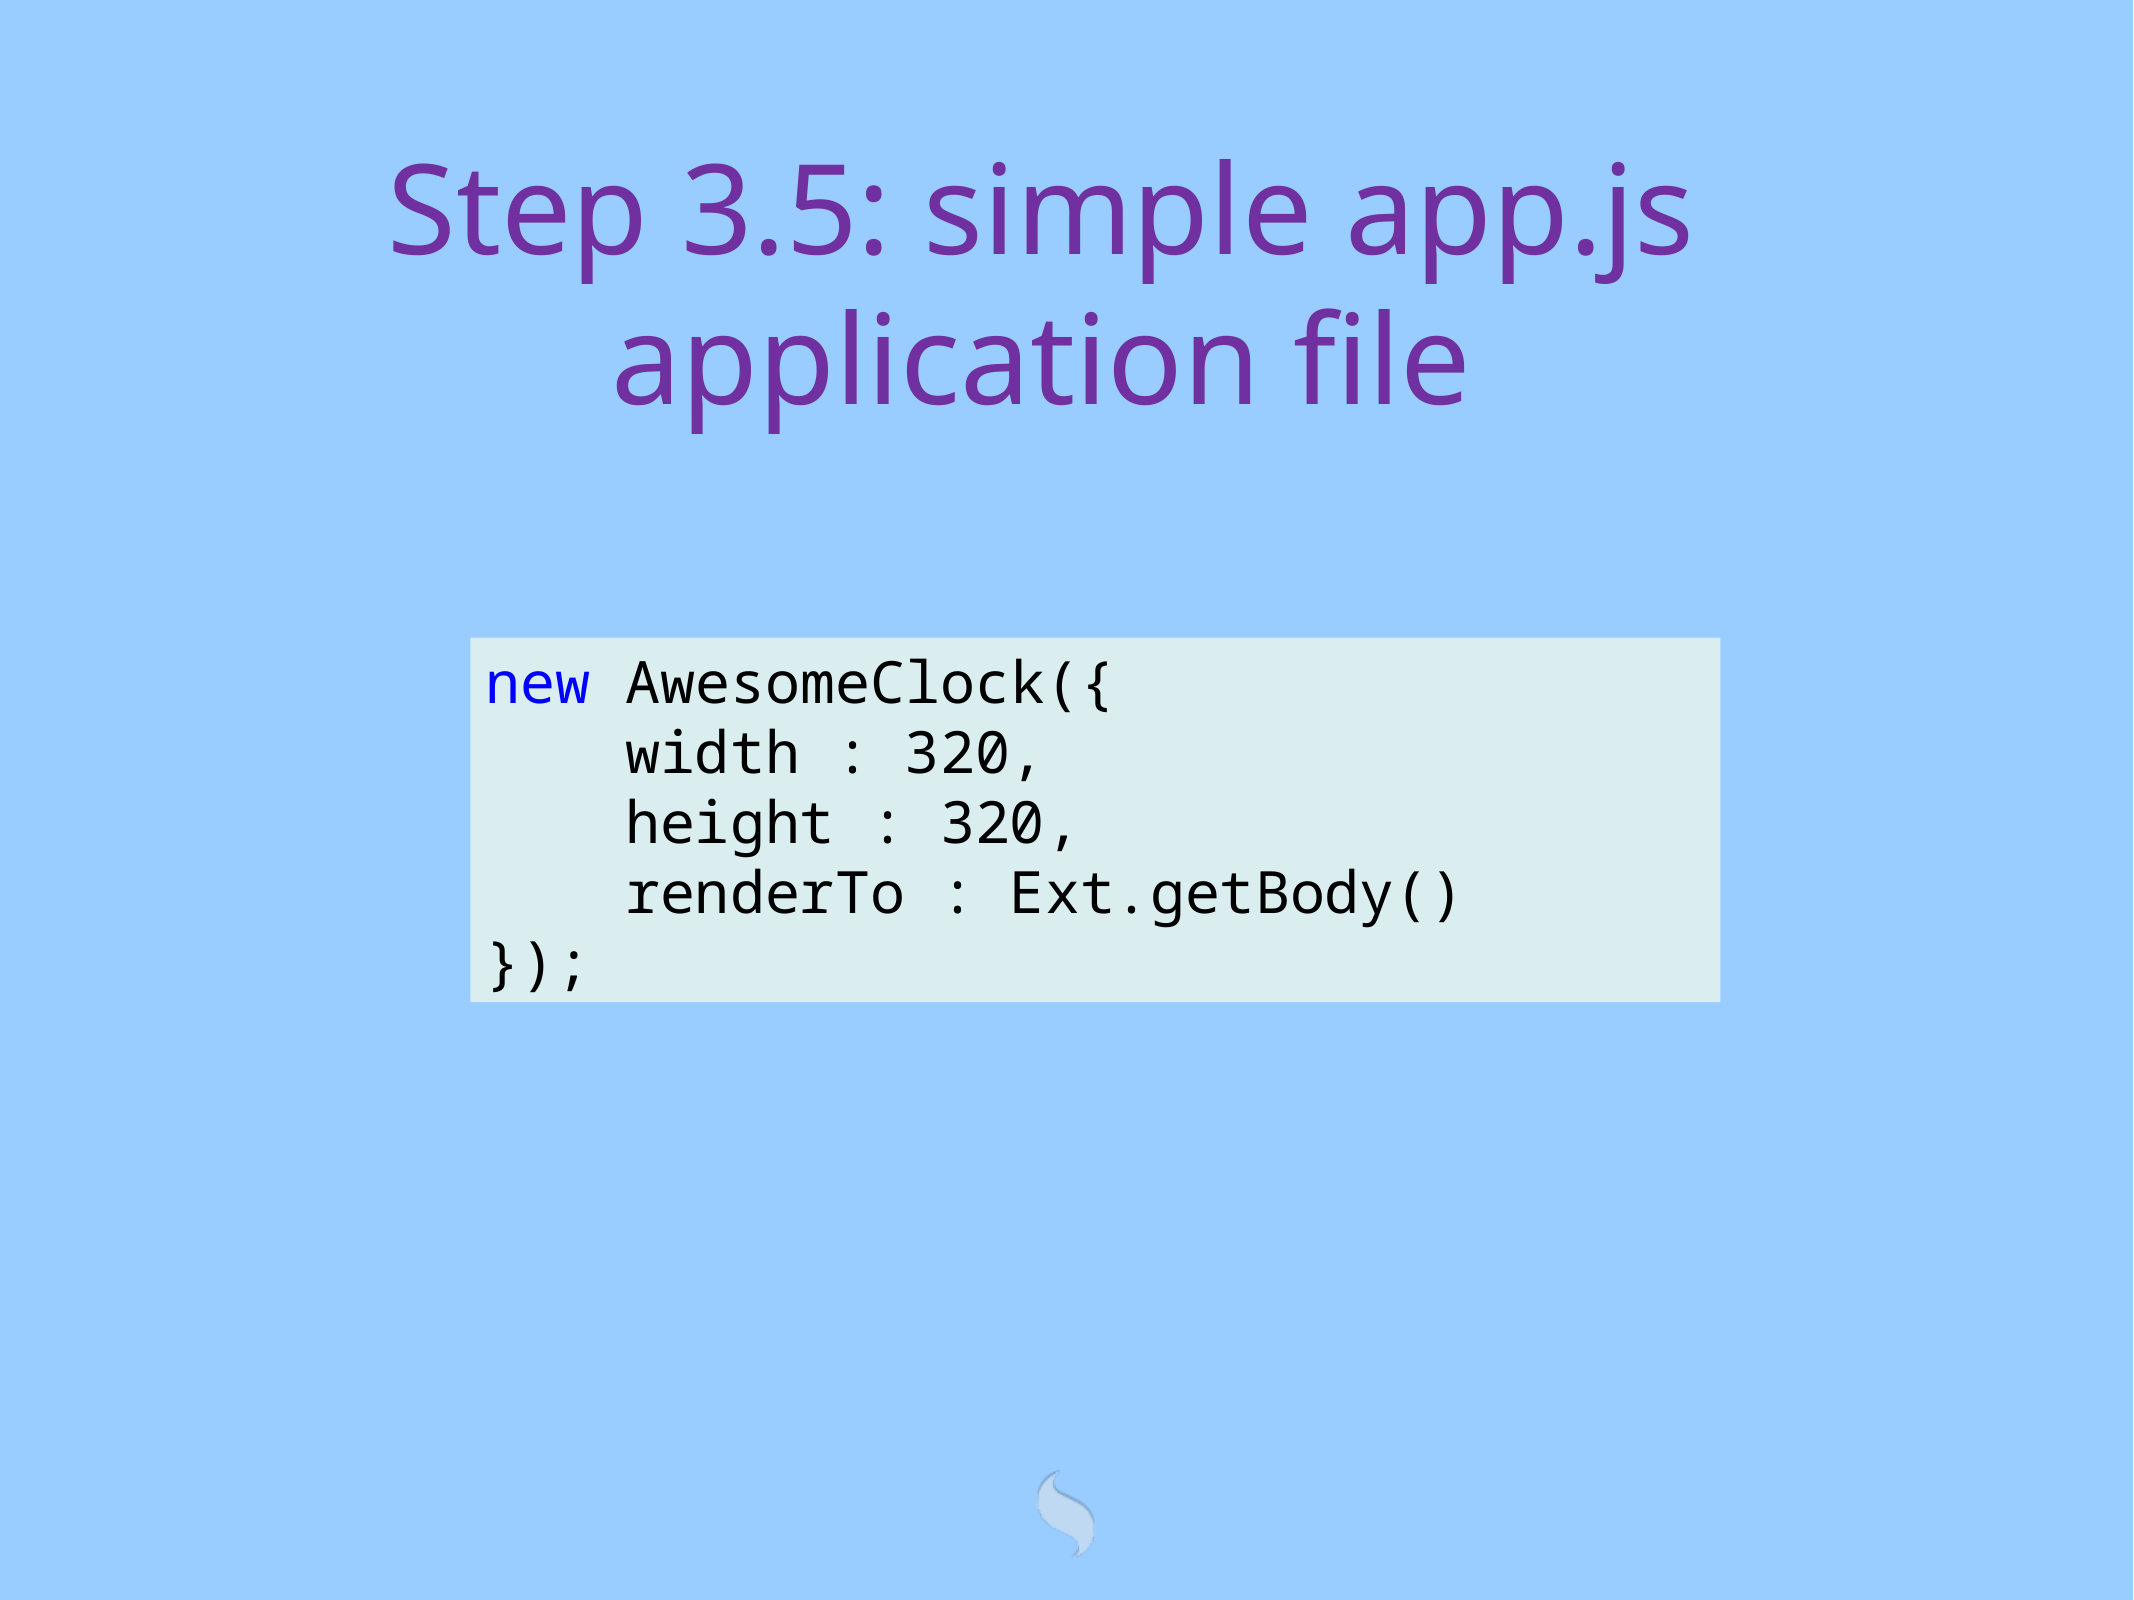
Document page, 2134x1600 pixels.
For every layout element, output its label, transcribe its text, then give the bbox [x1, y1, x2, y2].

text_box new AwesomeClock({ width : 320, height : 320, renderTo : Ext.getBody() }); [470, 637, 1721, 1003]
text_box Step 3.5: simple app.js application file [116, 112, 1967, 438]
picture [1035, 1470, 1098, 1561]
